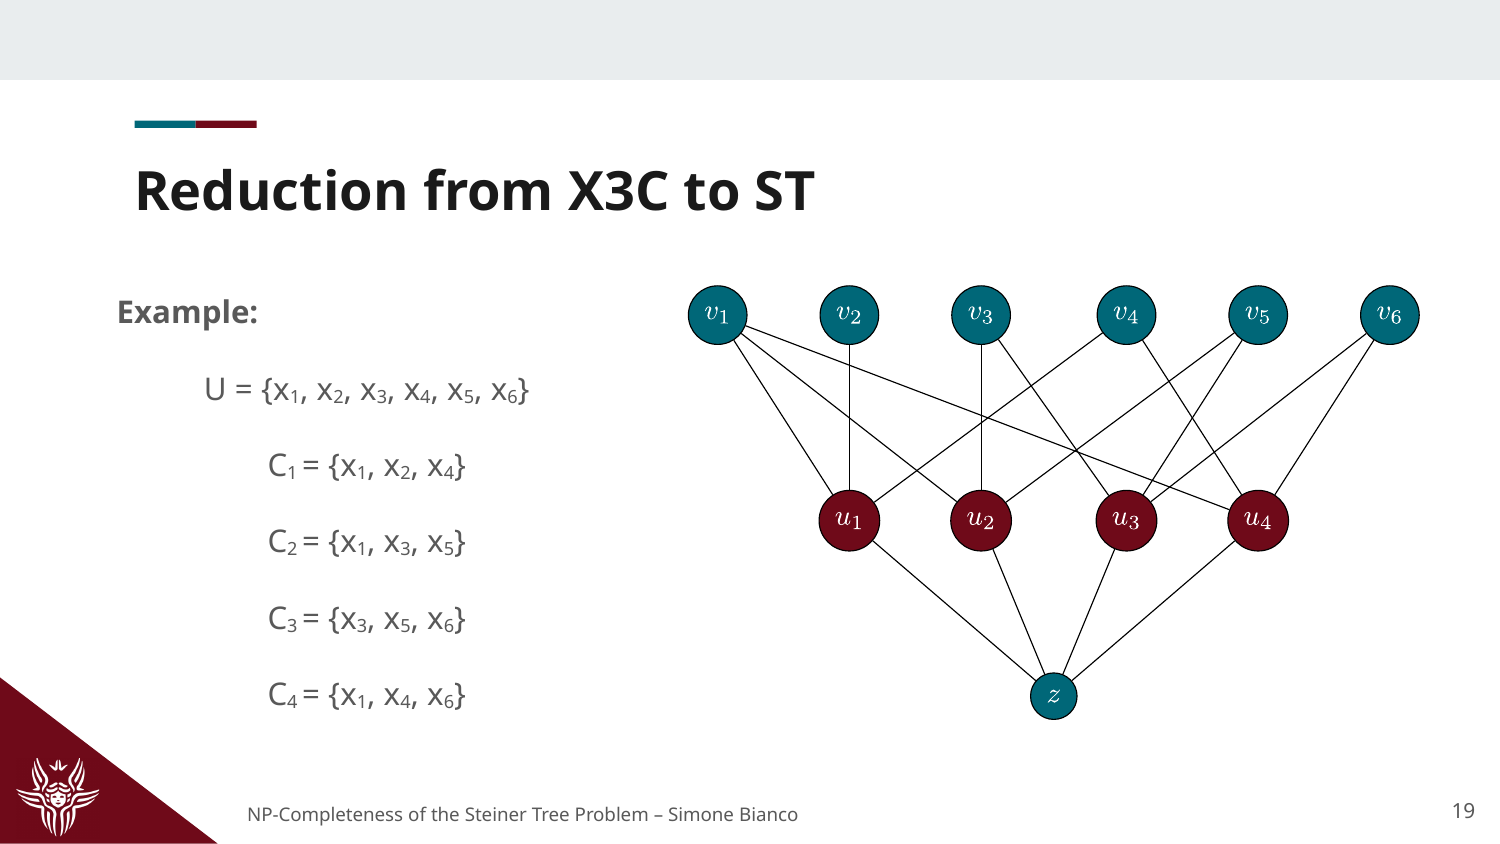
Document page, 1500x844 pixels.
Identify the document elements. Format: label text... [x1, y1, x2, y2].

picture [16, 758, 100, 839]
list Example: U = {x1, x2, x3, x4, x5, x6} C1 = {x1, x2, x4} C2 = {x1, x3, x5} C3 = {x3, x5, x6} C4 = {x1, x4, x6} [101, 272, 632, 715]
slide_number <number> [1400, 779, 1491, 844]
picture [687, 285, 1420, 721]
title Reduction from X3C to ST [119, 141, 1381, 230]
subtitle NP-Completeness of the Steiner Tree Problem – Simone Bianco [232, 783, 1193, 839]
